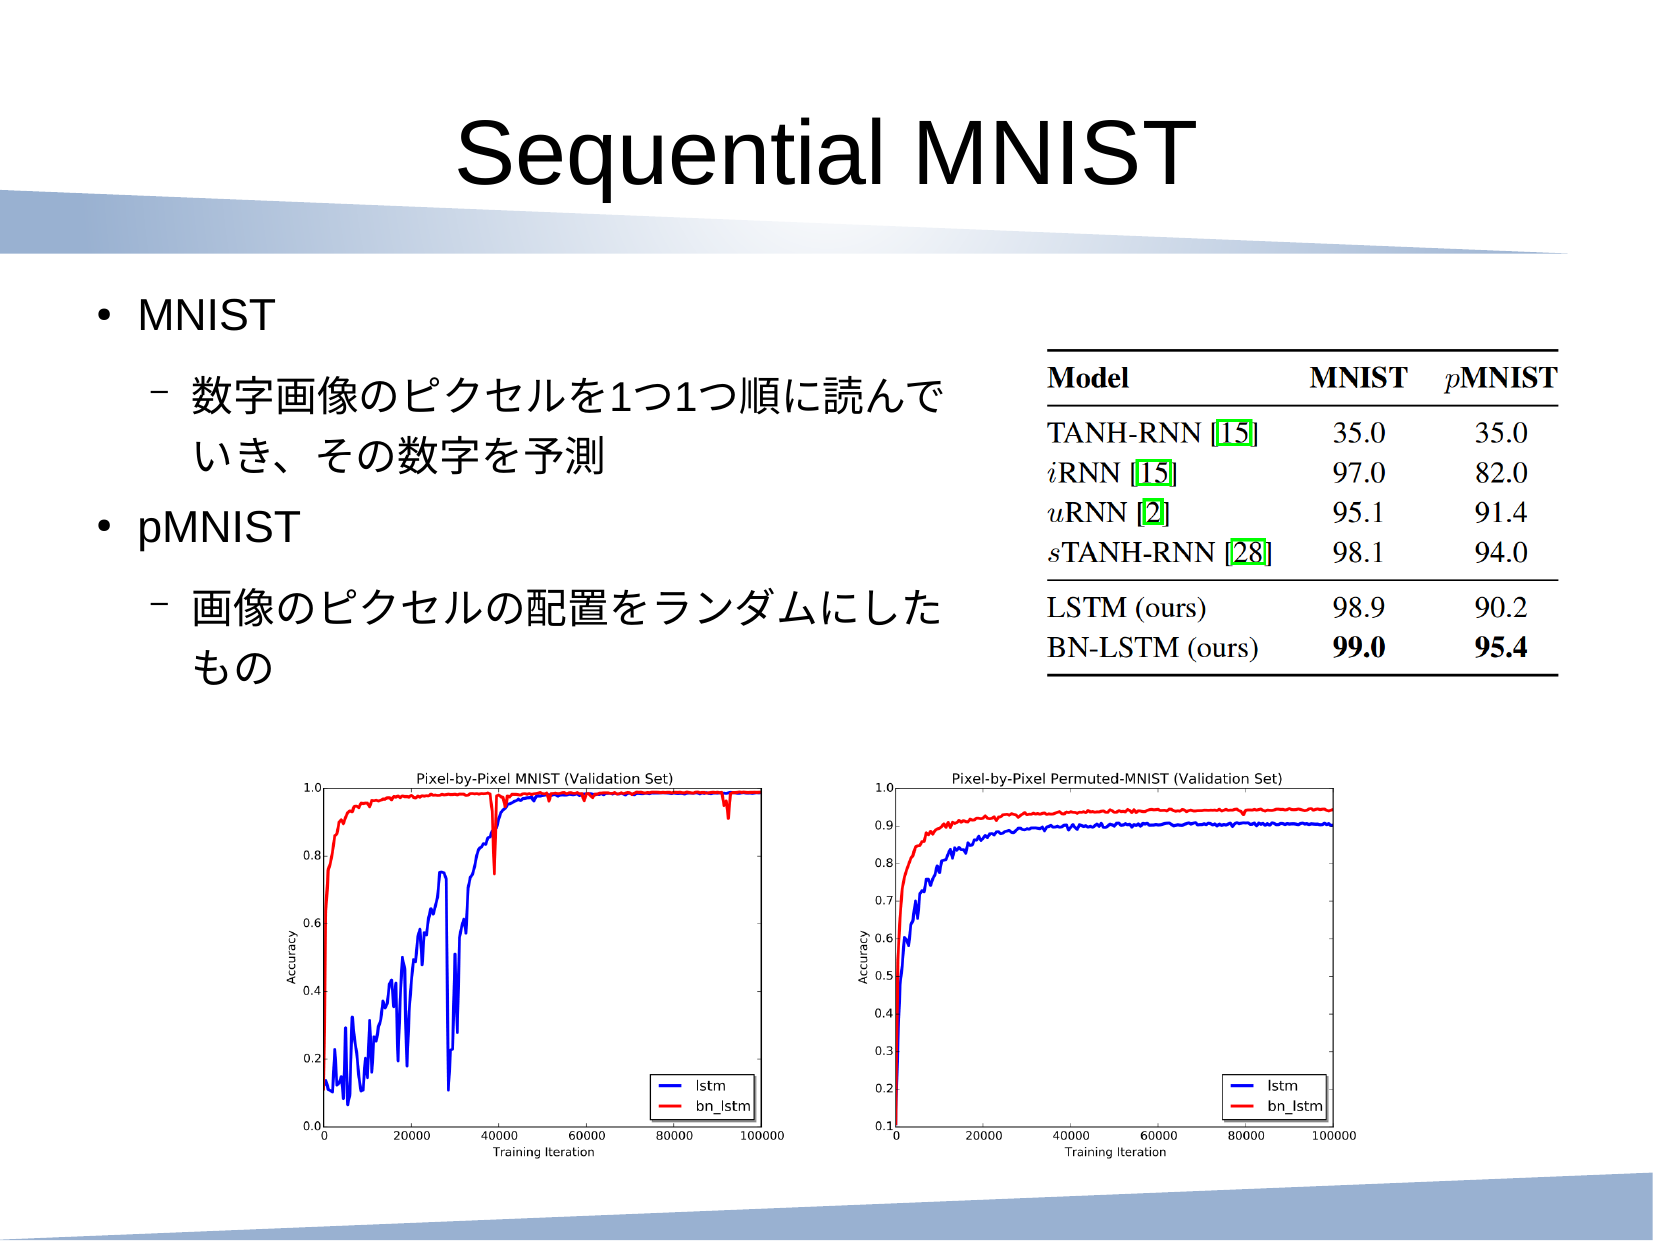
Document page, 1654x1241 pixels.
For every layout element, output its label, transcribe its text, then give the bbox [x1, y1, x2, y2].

picture [1015, 295, 1583, 686]
title Sequential MNIST [82, 49, 1571, 257]
list MNIST 数字画像のピクセルを1つ1つ順に読んでいき、その数字を予測 pMNIST 画像のピクセルの配置をランダムにしたもの [82, 290, 981, 697]
picture [248, 744, 1382, 1170]
